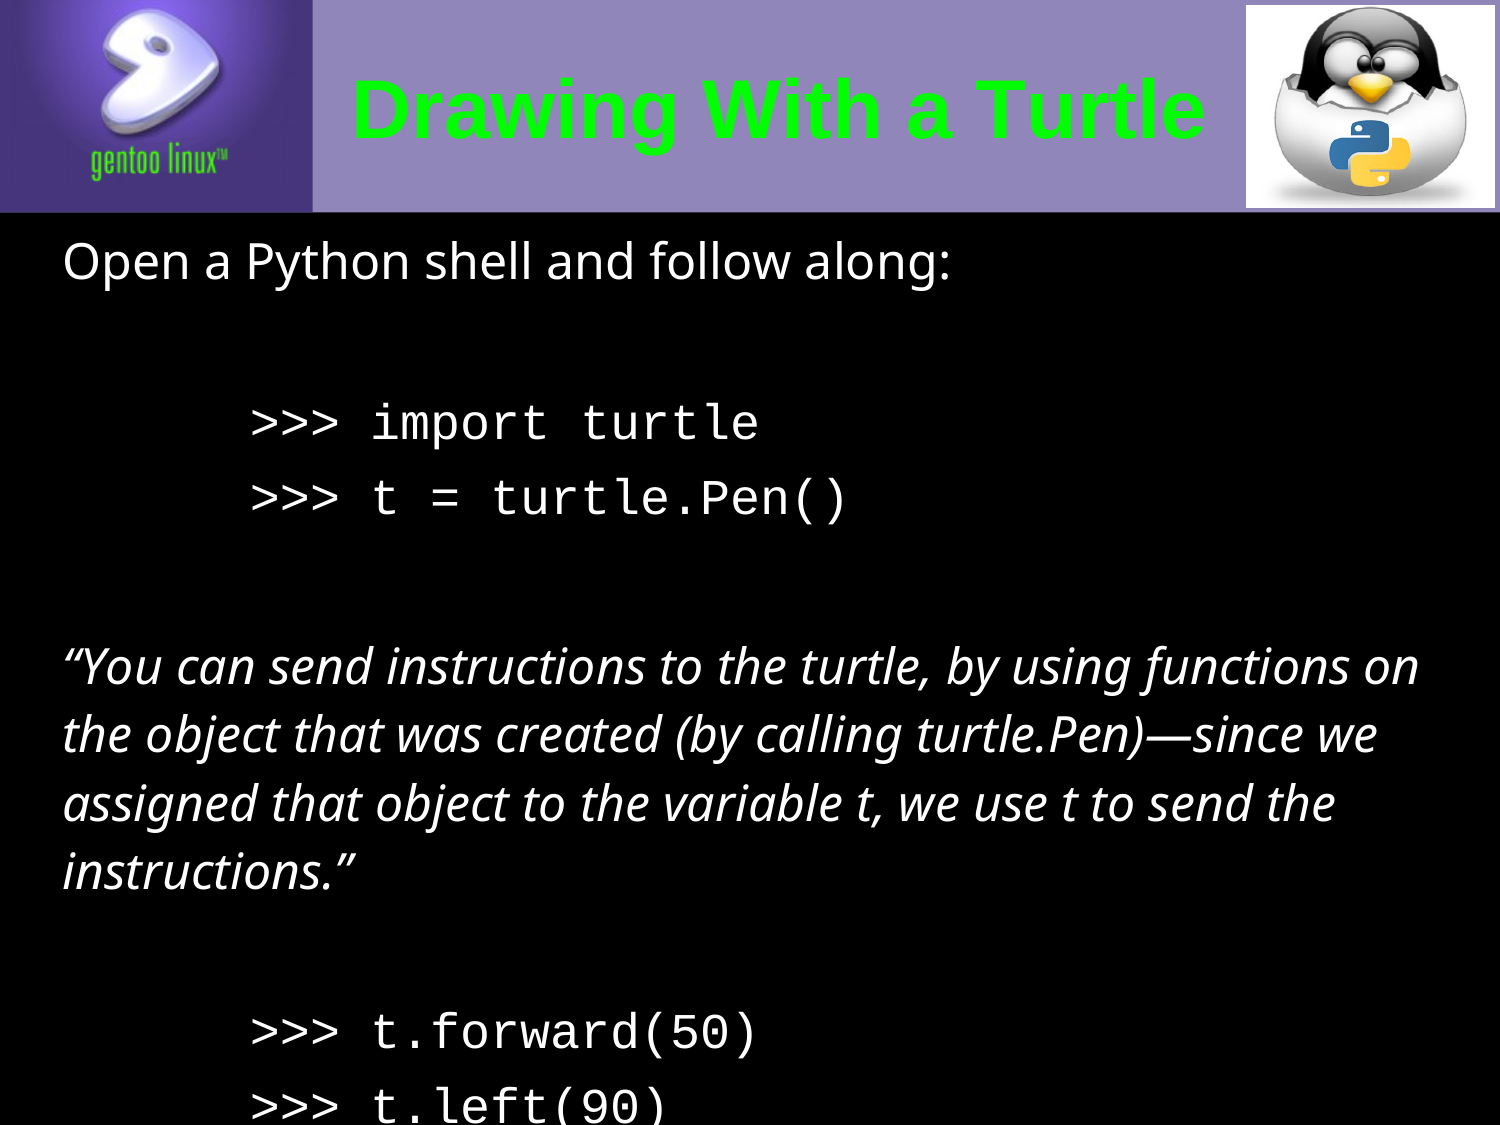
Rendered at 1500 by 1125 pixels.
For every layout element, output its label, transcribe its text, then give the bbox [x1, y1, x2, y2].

list Open a Python shell and follow along: >>> import turtle >>> t = turtle.Pen() “You can send instructions to the turtle, by using functions on the object that was created (by calling turtle.Pen)—since we assigned that object to the variable t, we use t to send the instructions.” >>> t.forward(50) >>> t.left(90) [24, 226, 1467, 1085]
picture [1246, 5, 1495, 208]
picture [0, 0, 302, 184]
title Drawing With a Turtle [324, 12, 1235, 201]
